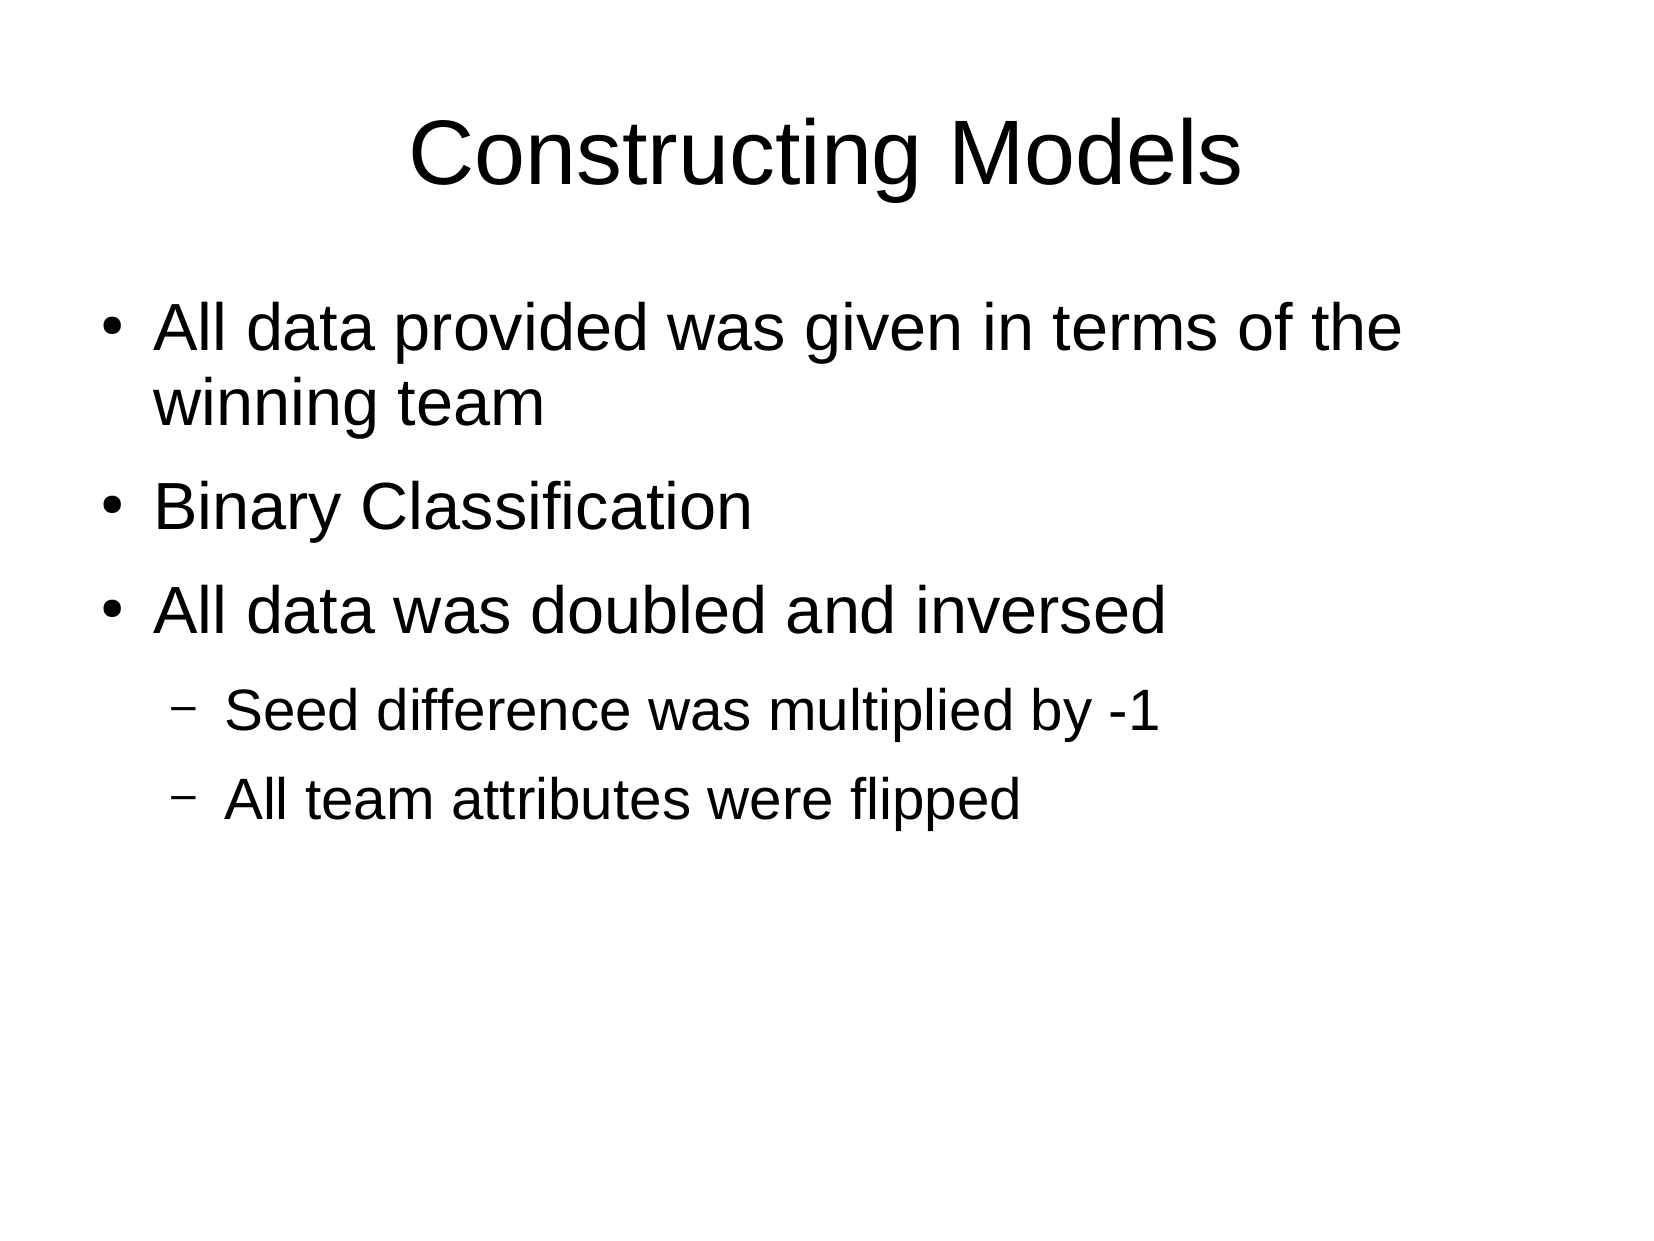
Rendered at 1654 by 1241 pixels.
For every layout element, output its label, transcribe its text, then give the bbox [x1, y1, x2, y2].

title Constructing Models [82, 49, 1571, 257]
list All data provided was given in terms of the winning team Binary Classification All data was doubled and inversed Seed difference was multiplied by -1 All team attributes were flipped [82, 290, 1571, 1010]
